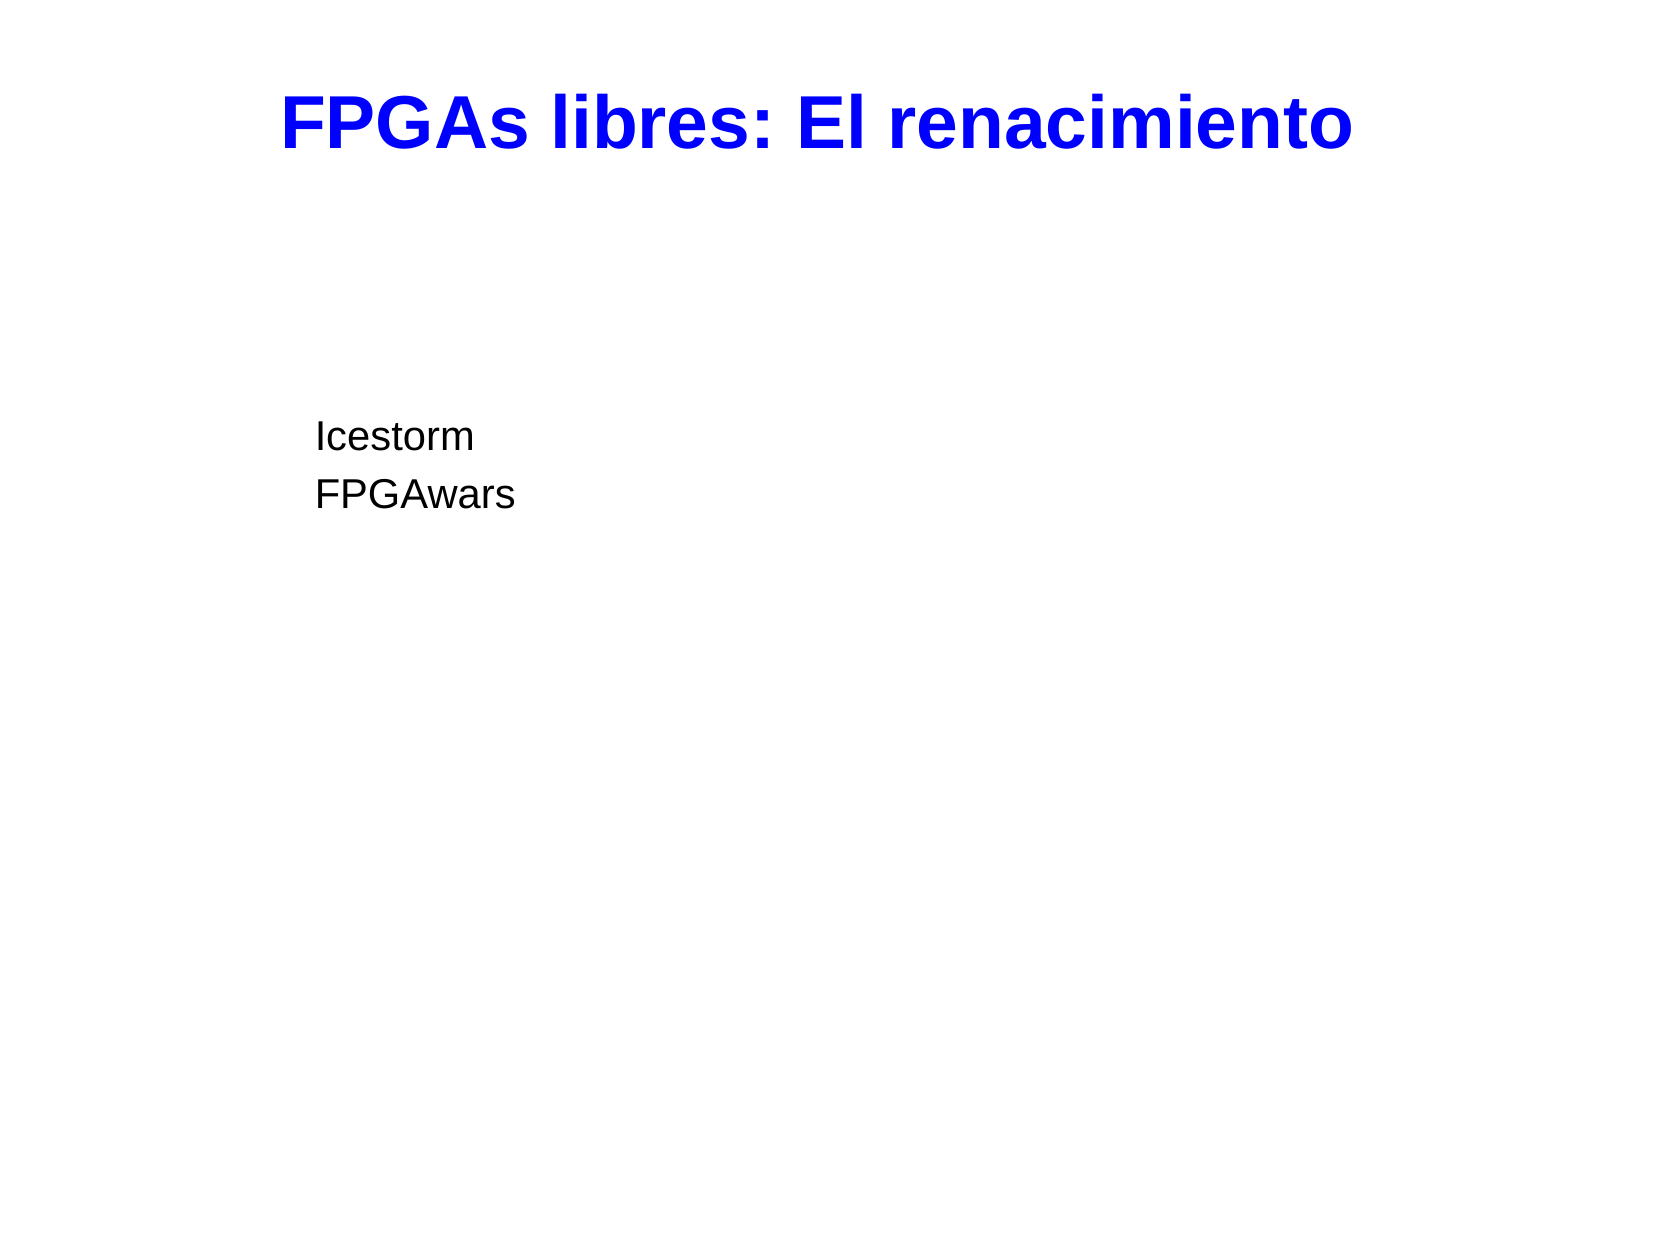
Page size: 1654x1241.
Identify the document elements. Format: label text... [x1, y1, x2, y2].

text_box FPGAs libres: El renacimiento [90, 73, 1546, 211]
text_box Icestorm FPGAwars [300, 405, 1201, 526]
